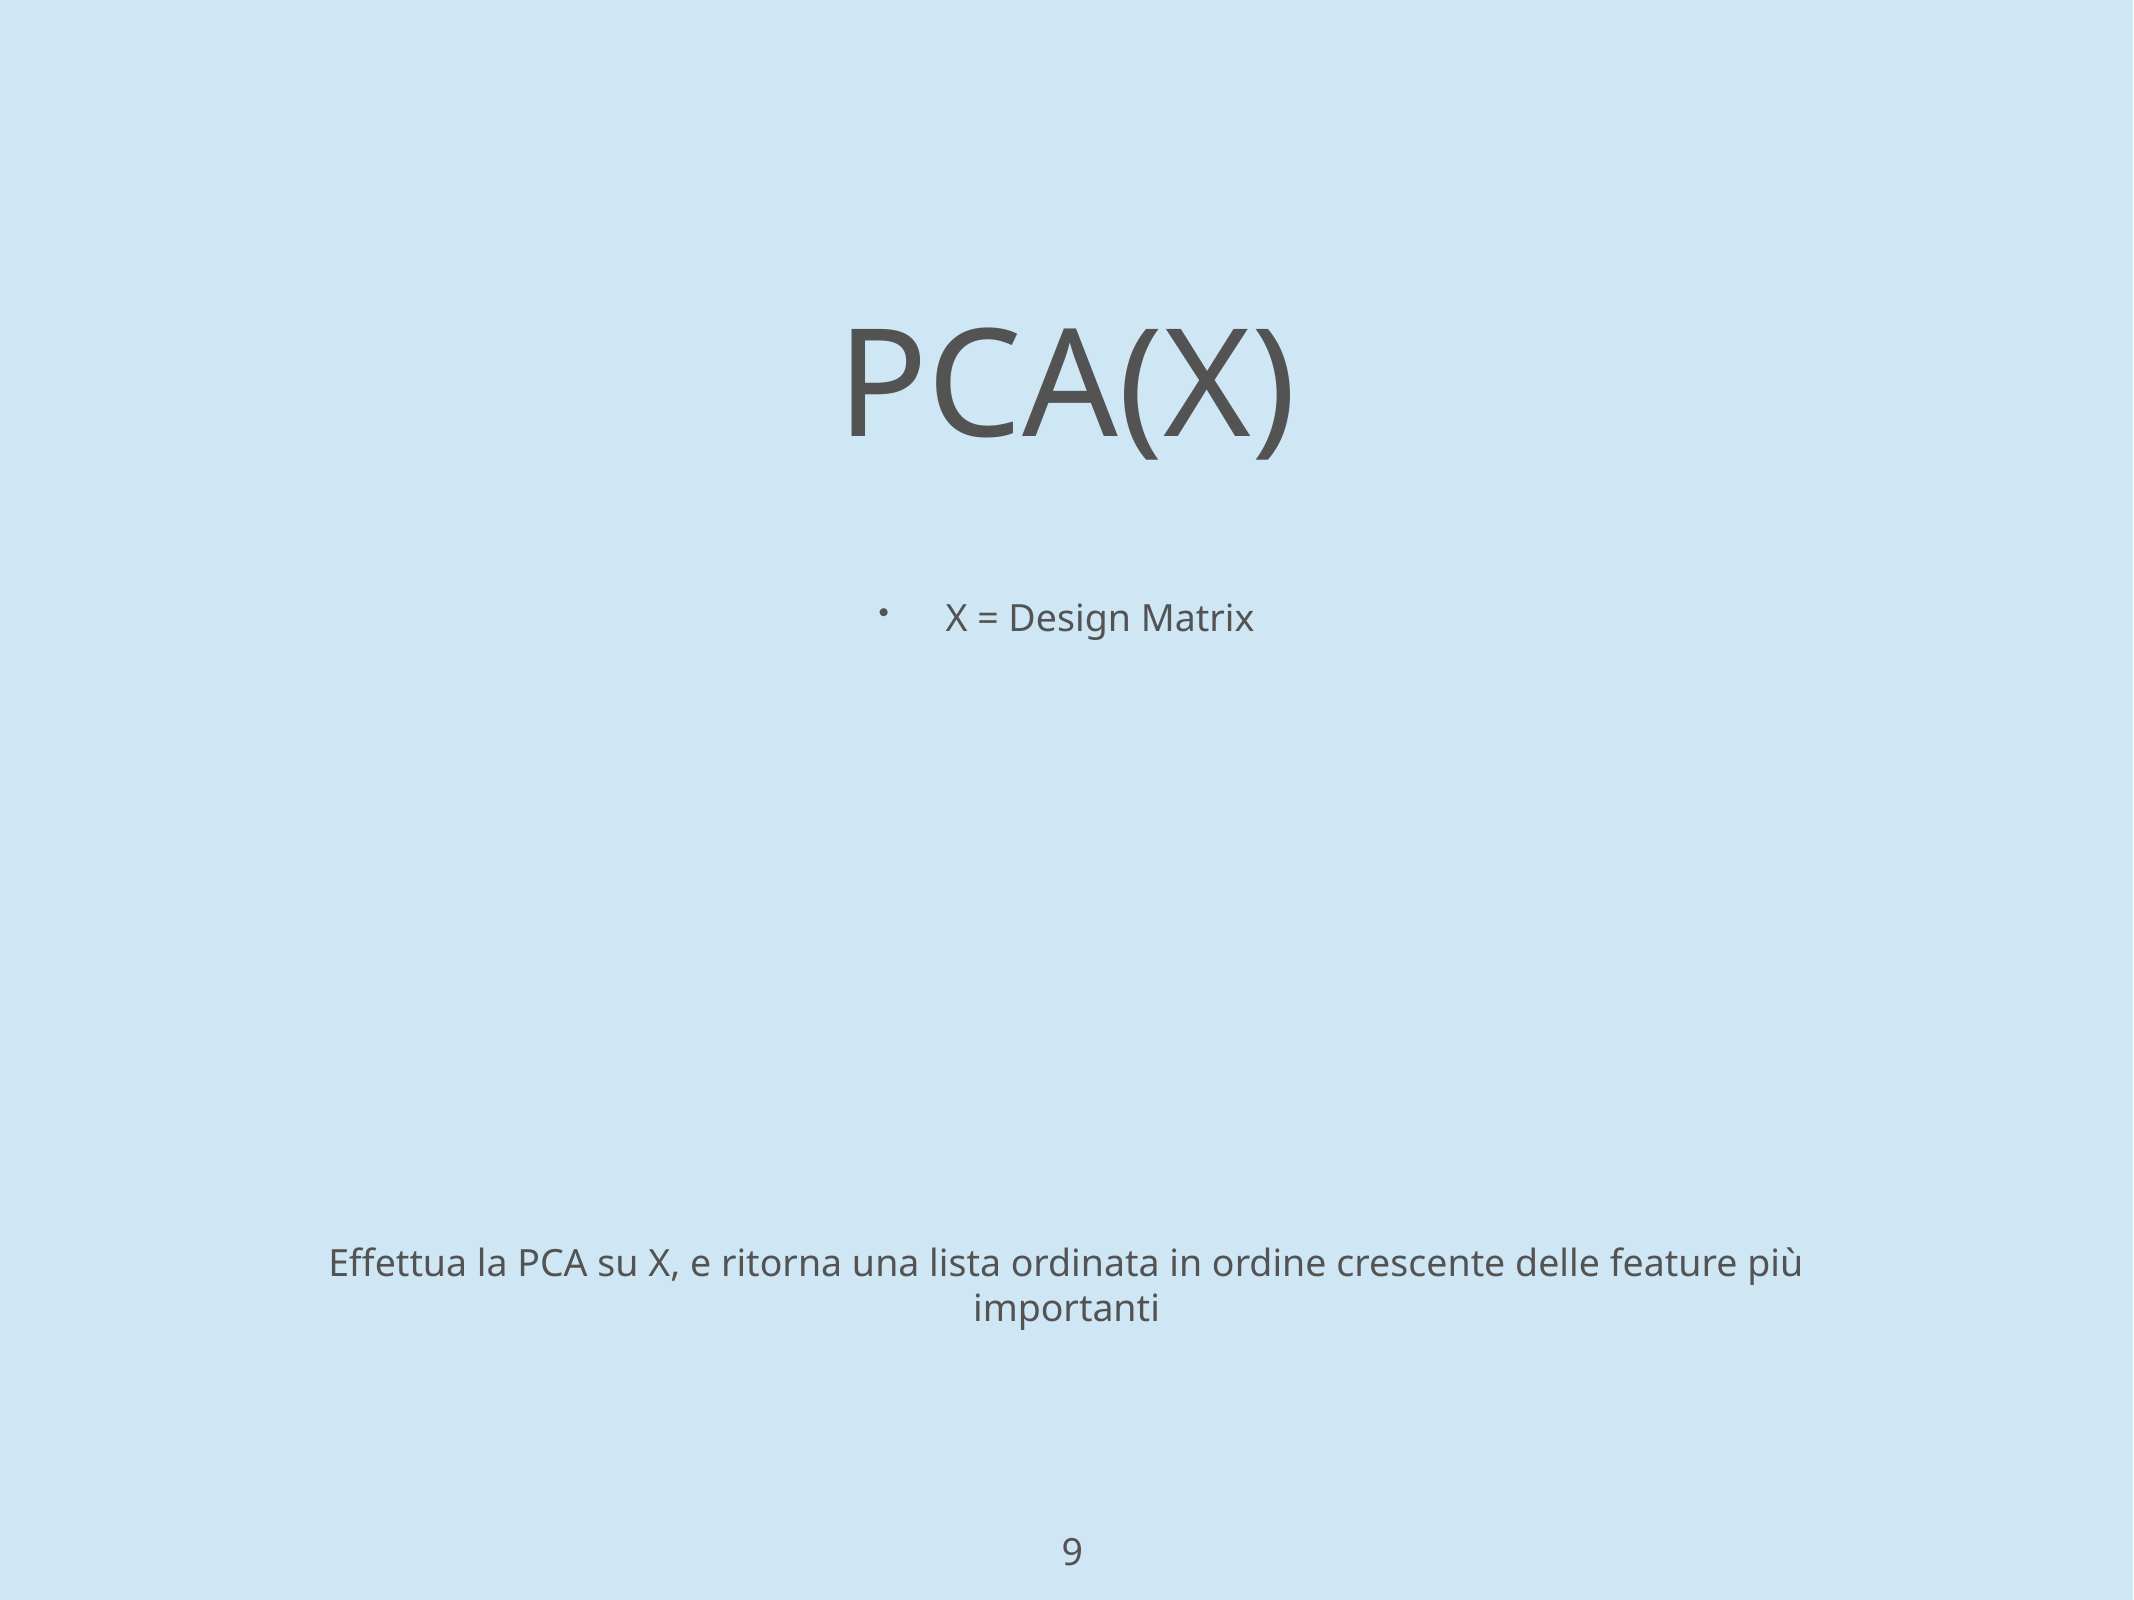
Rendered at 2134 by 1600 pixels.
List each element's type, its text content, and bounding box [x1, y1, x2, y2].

title PCA(X) [58, 110, 2075, 642]
slide_number <numero> [1046, 1520, 1085, 1580]
text_box X = Design Matrix [203, 585, 1930, 648]
text_box Effettua la PCA su X, e ritorna una lista ordinata in ordine crescente delle feature più importanti [223, 1230, 1910, 1337]
